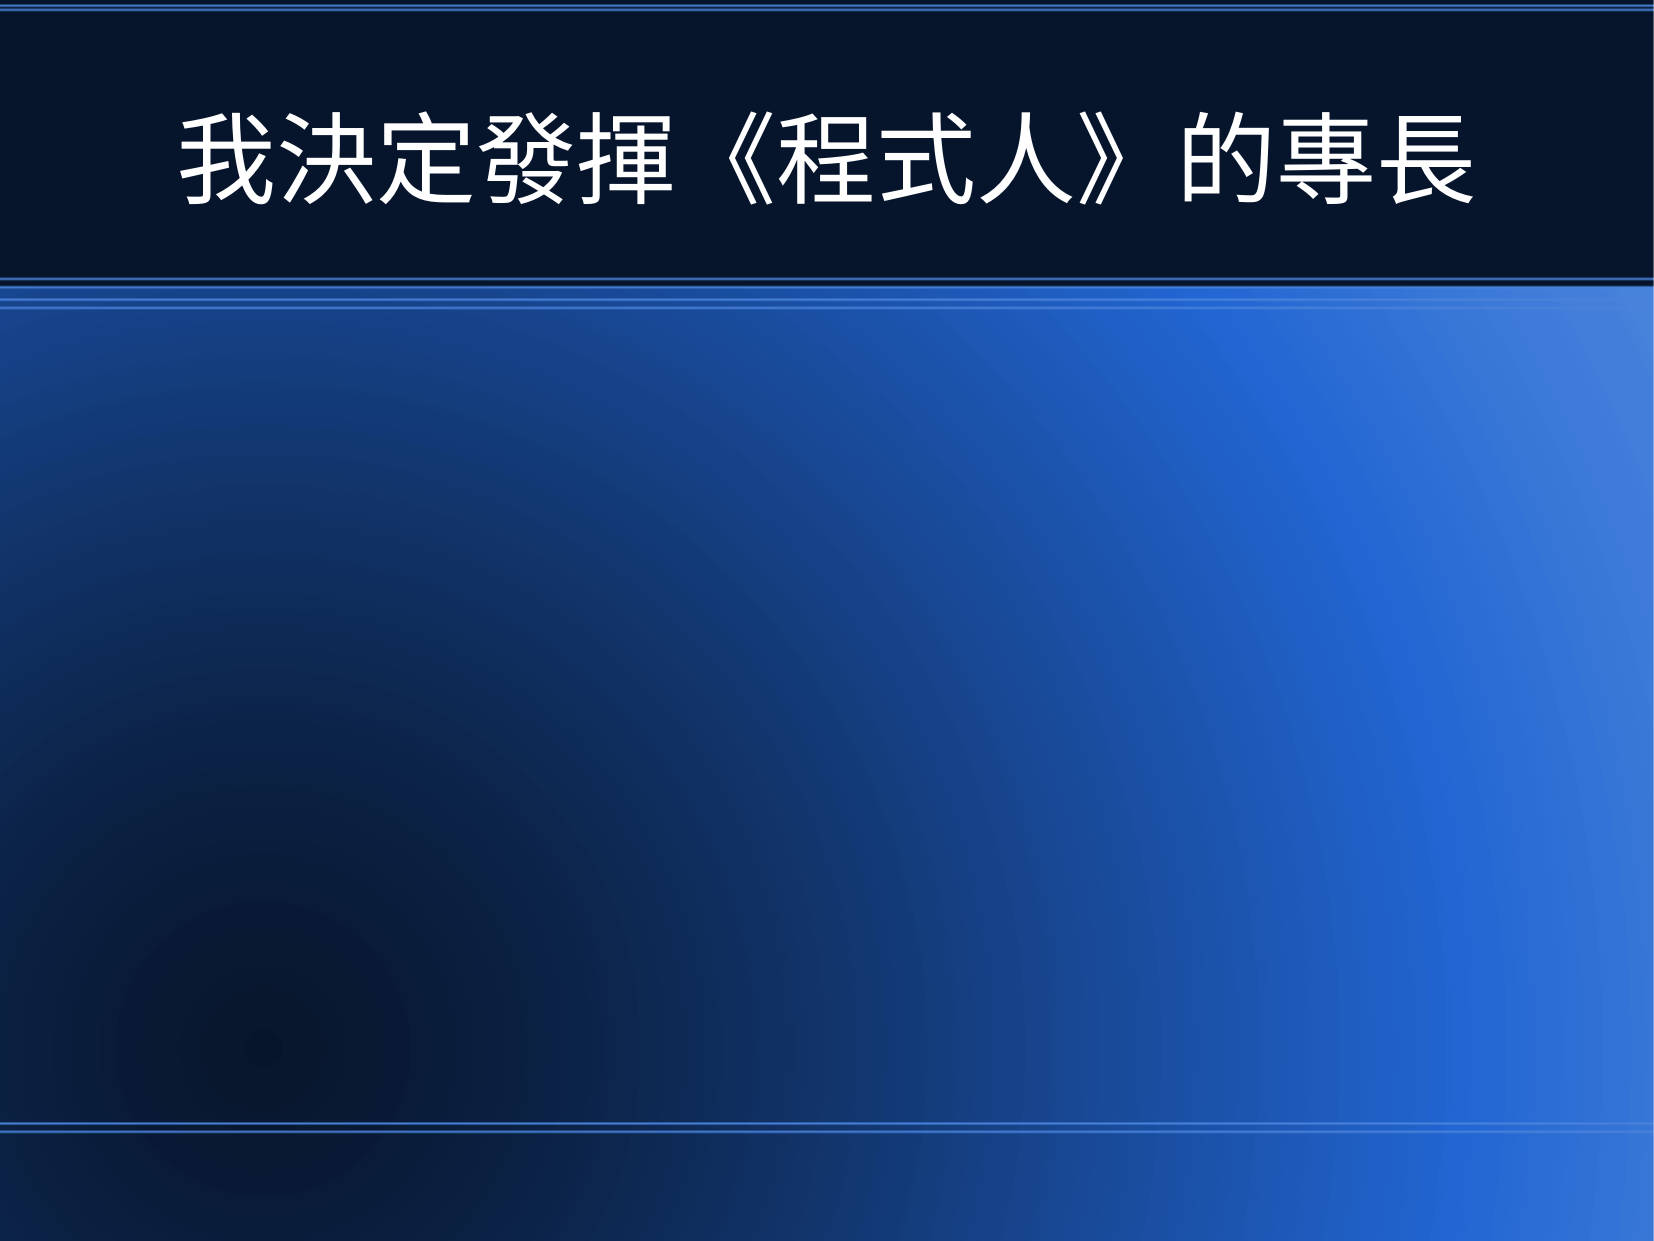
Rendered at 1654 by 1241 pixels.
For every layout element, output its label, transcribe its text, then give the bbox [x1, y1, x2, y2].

title 我決定發揮《程式人》的專長 [82, 49, 1571, 257]
picture [0, 0, 1654, 1241]
